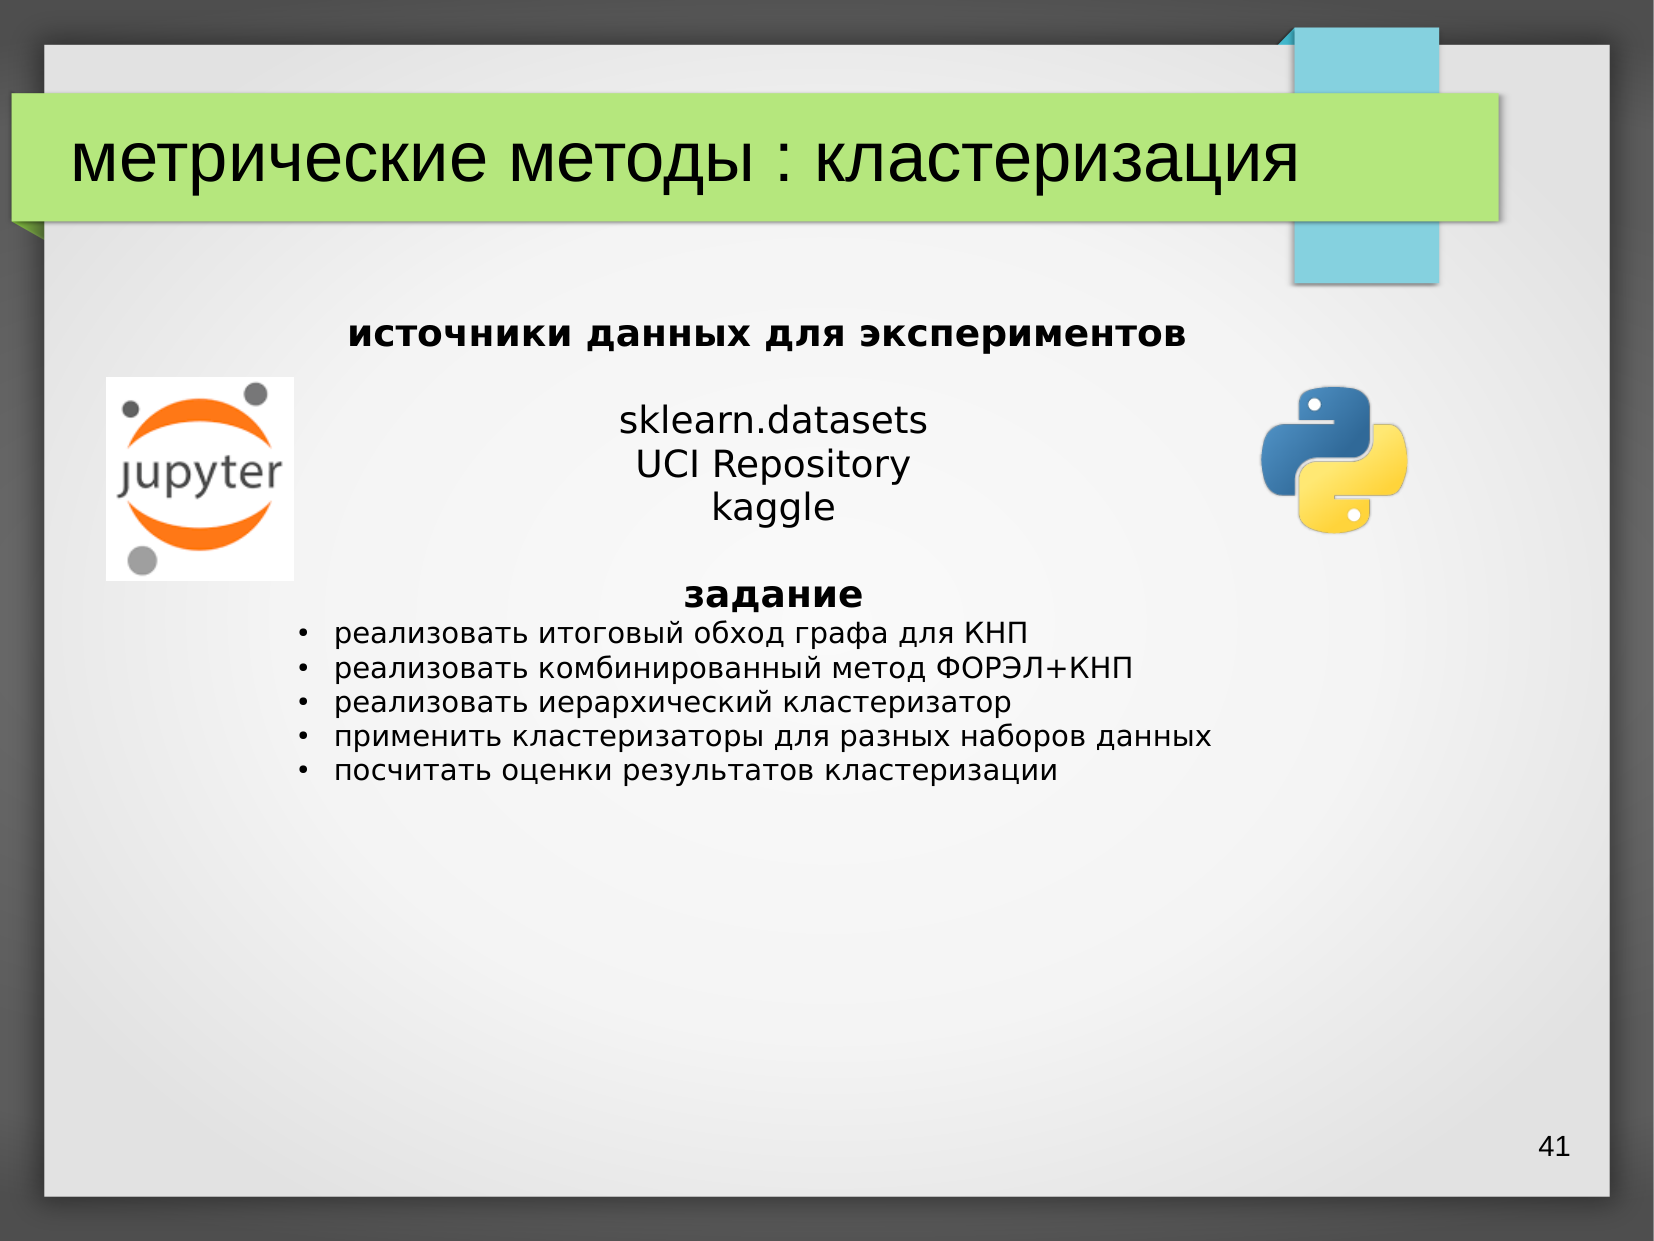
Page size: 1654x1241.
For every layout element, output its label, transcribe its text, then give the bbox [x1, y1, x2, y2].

text_box источники данных для экспериментов sklearn.datasets UCI Repository kaggle задание реализовать итоговый обход графа для КНП реализовать комбинированный метод ФОРЭЛ+КНП реализовать иерархический кластеризатор применить кластеризаторы для разных наборов данных посчитать оценки результатов кластеризации [283, 304, 1264, 1016]
title метрические методы : кластеризация [70, 117, 1382, 197]
picture [0, 0, 1654, 1241]
